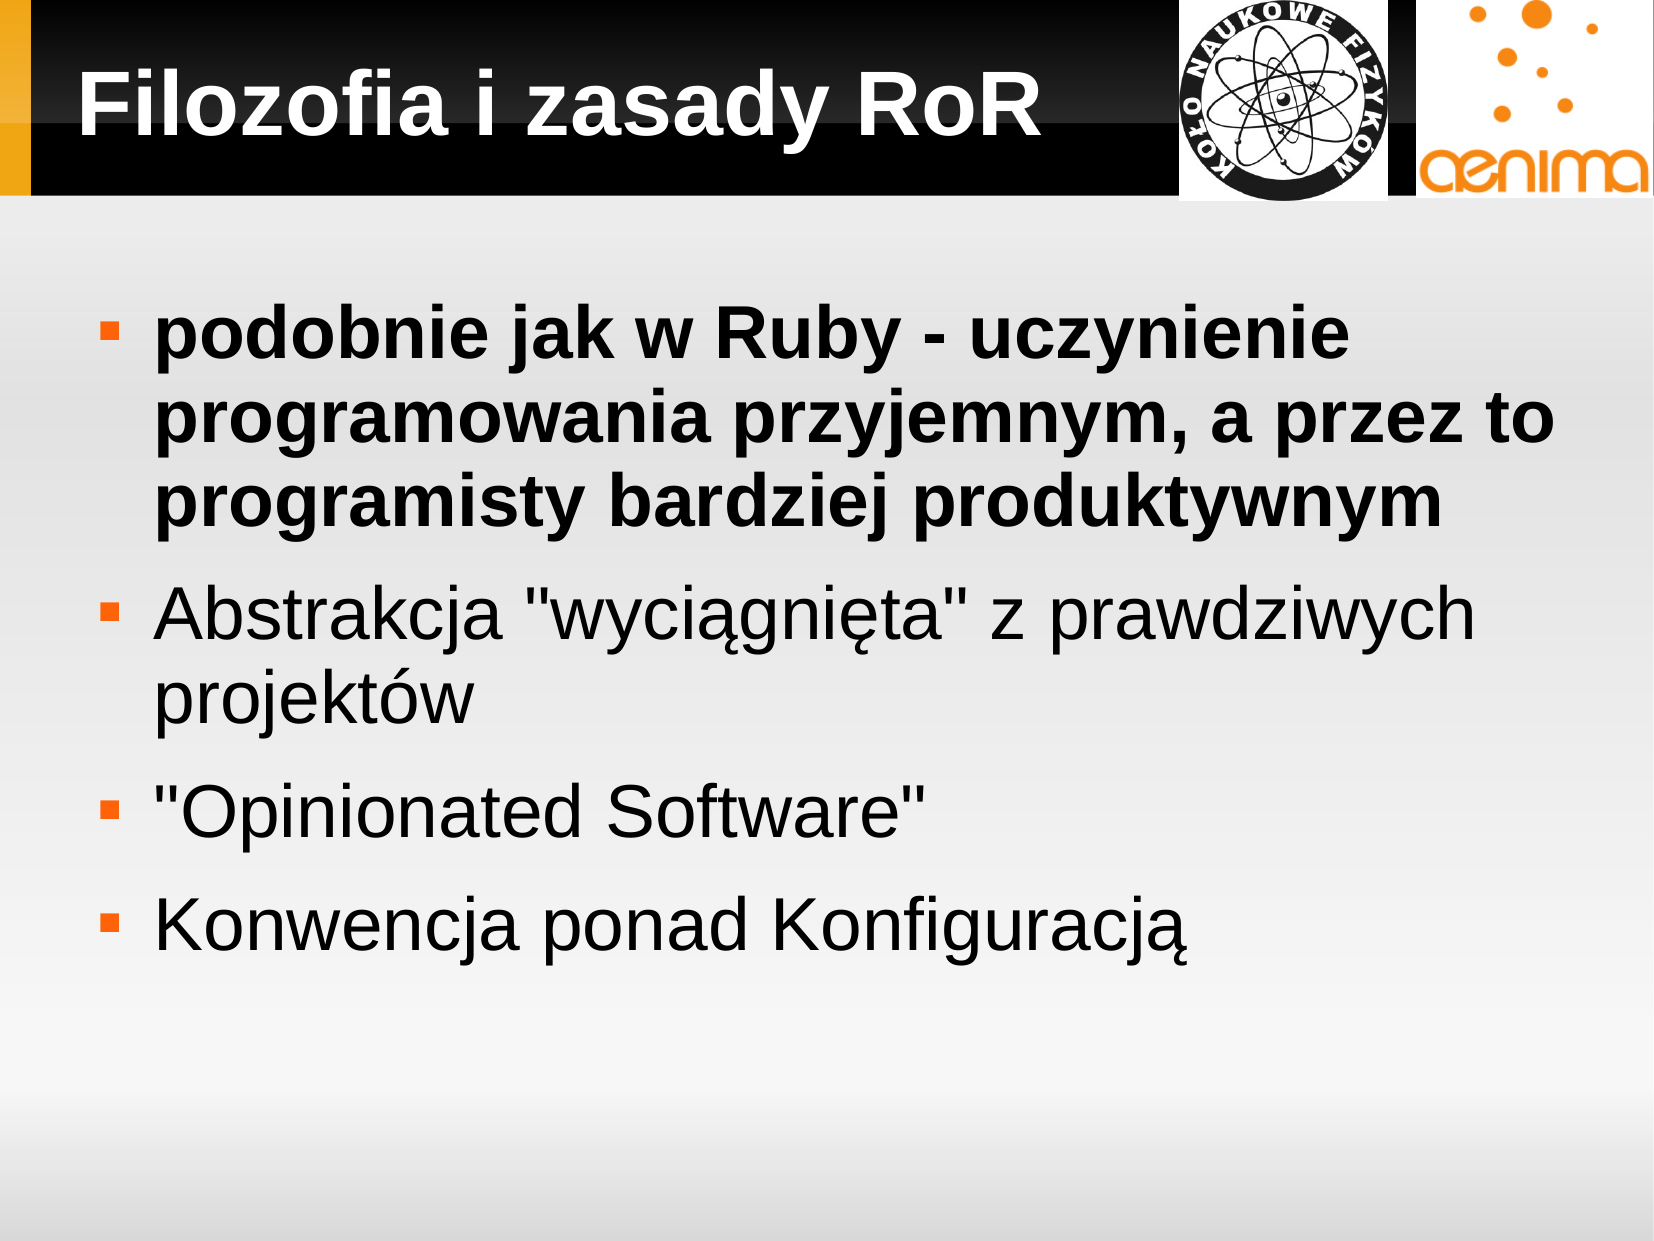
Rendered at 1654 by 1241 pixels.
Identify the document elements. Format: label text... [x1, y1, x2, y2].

list podobnie jak w Ruby - uczynienie programowania przyjemnym, a przez to programisty bardziej produktywnym Abstrakcja "wyciągnięta" z prawdziwych projektów "Opinionated Software" Konwencja ponad Konfiguracją [82, 290, 1571, 1109]
picture [1179, 0, 1388, 201]
picture [0, 0, 1654, 1241]
title Filozofia i zasady RoR [76, 0, 1565, 208]
